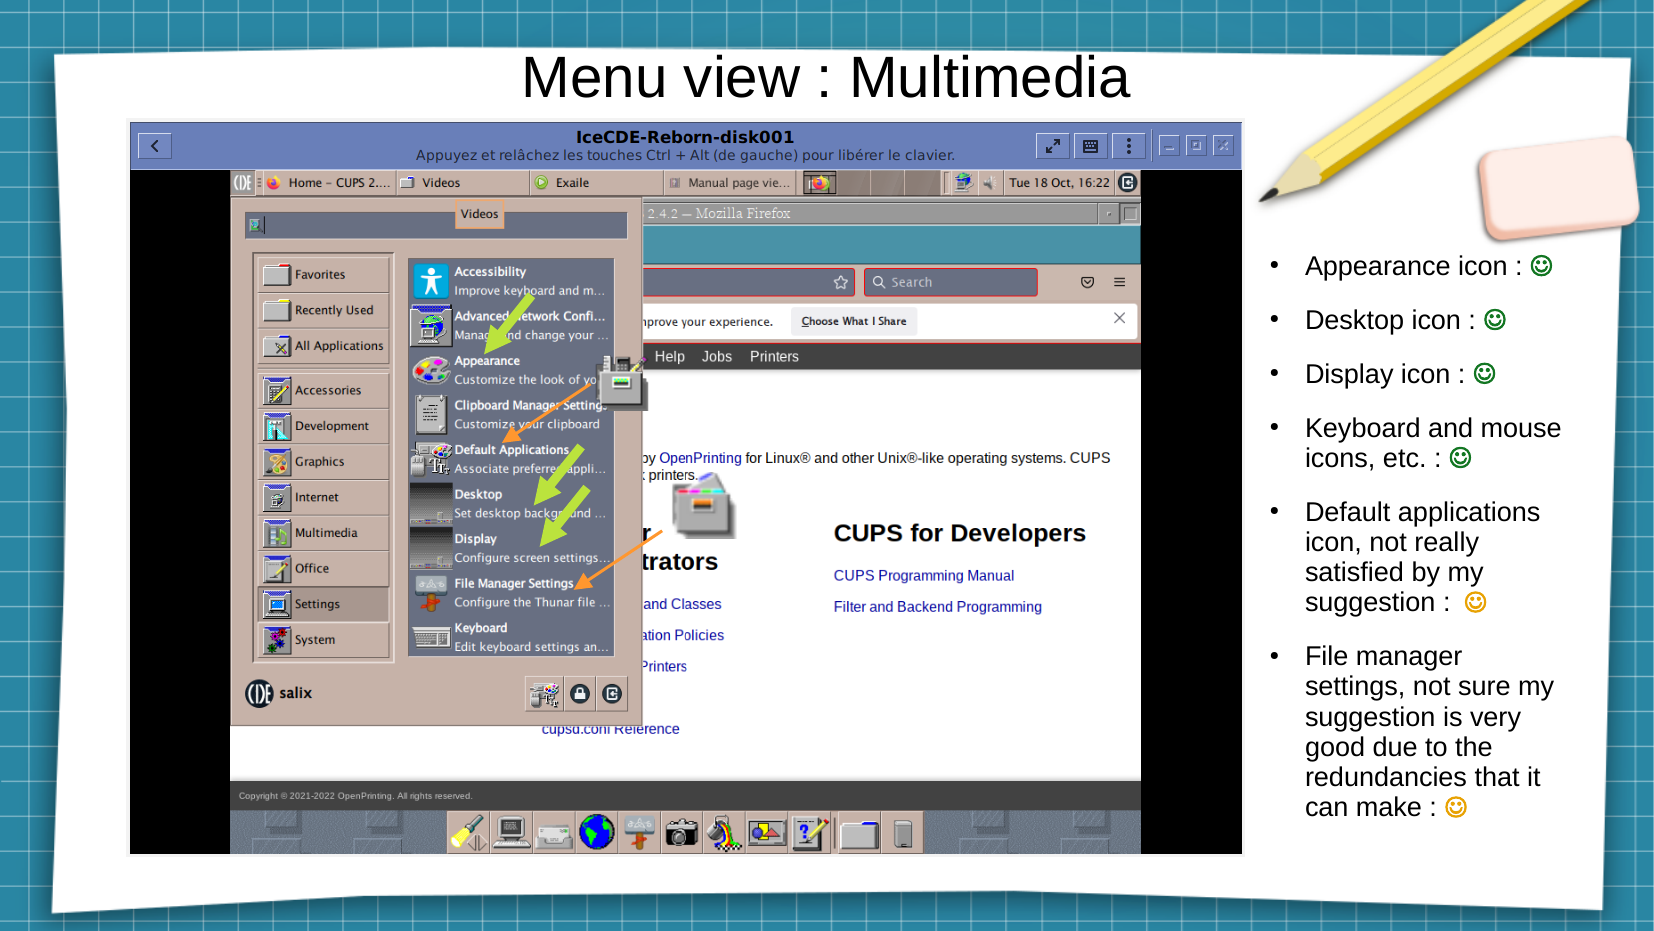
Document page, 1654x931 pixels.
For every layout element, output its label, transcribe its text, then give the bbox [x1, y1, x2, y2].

picture [0, 0, 1654, 931]
text_box Appearance icon : ☺ Desktop icon : ☺ Display icon : ☺ Keyboard and mouse icons, etc. : ☺ Default applications icon, not really satisfied by my suggestion : ☺ File manager settings, not sure my suggestion is very good due to the redundancies that it can make : ☺ [1254, 243, 1580, 831]
title Menu view : Multimedia [82, 37, 1571, 119]
